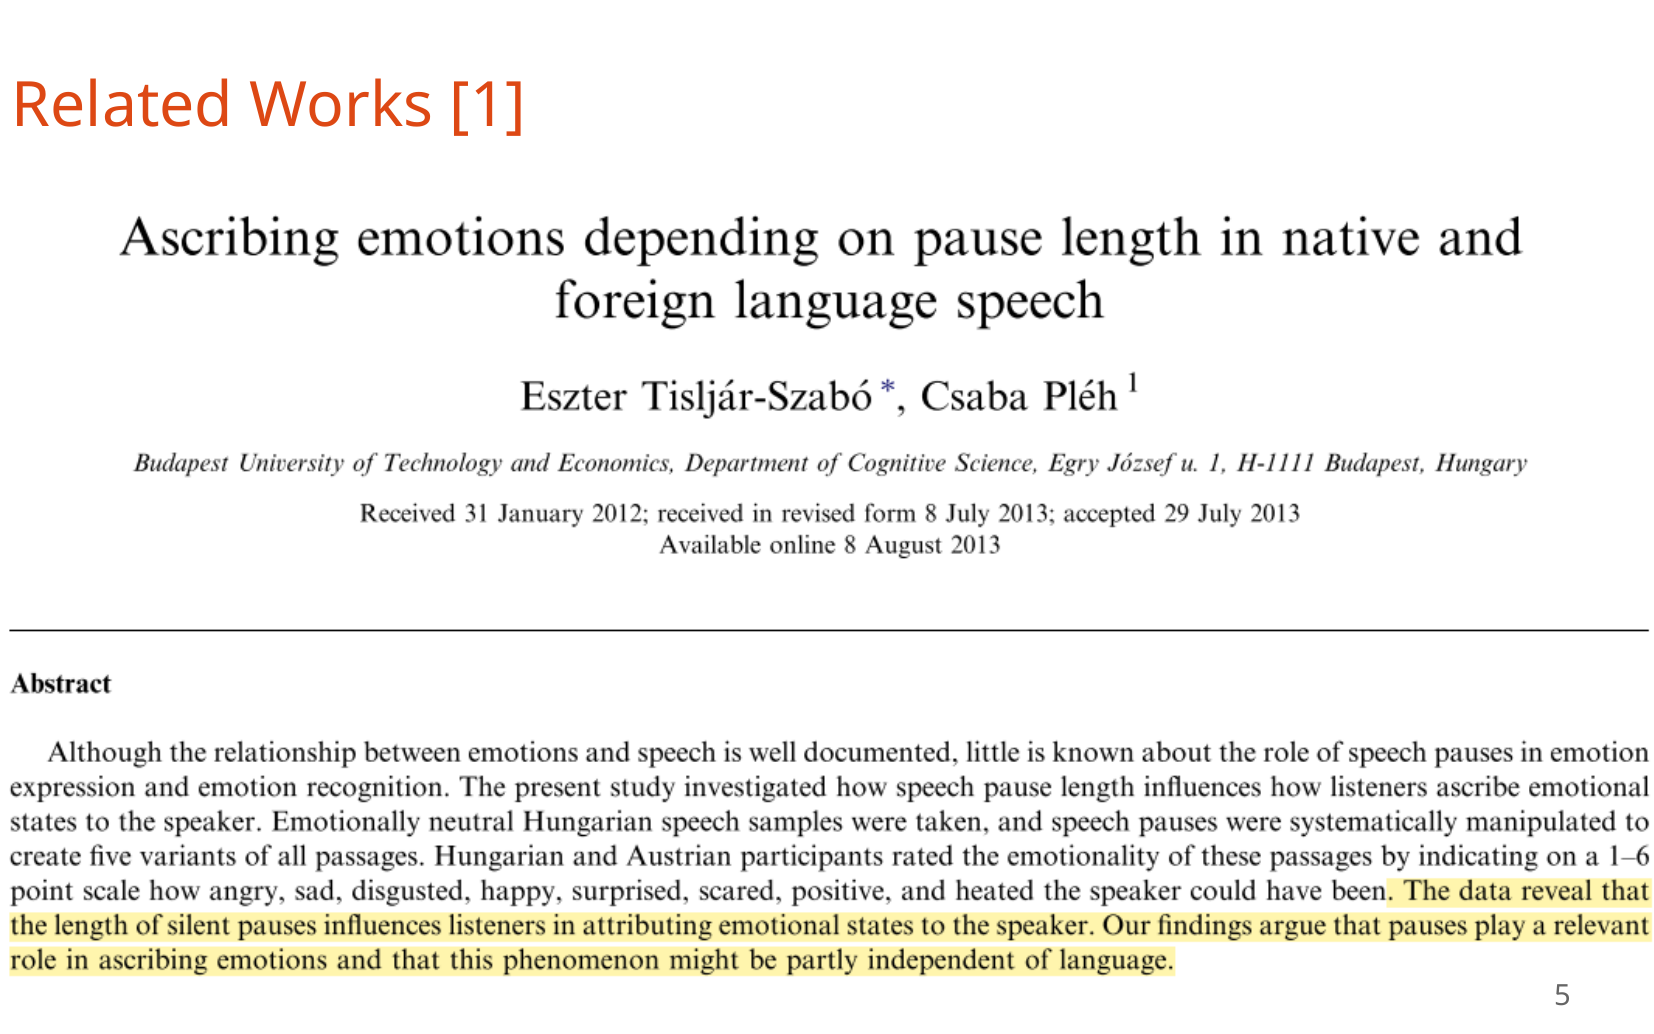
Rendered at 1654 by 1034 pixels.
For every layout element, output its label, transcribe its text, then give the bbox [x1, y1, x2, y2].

picture [5, 209, 1654, 981]
title Related Works [1] [11, 49, 1400, 155]
